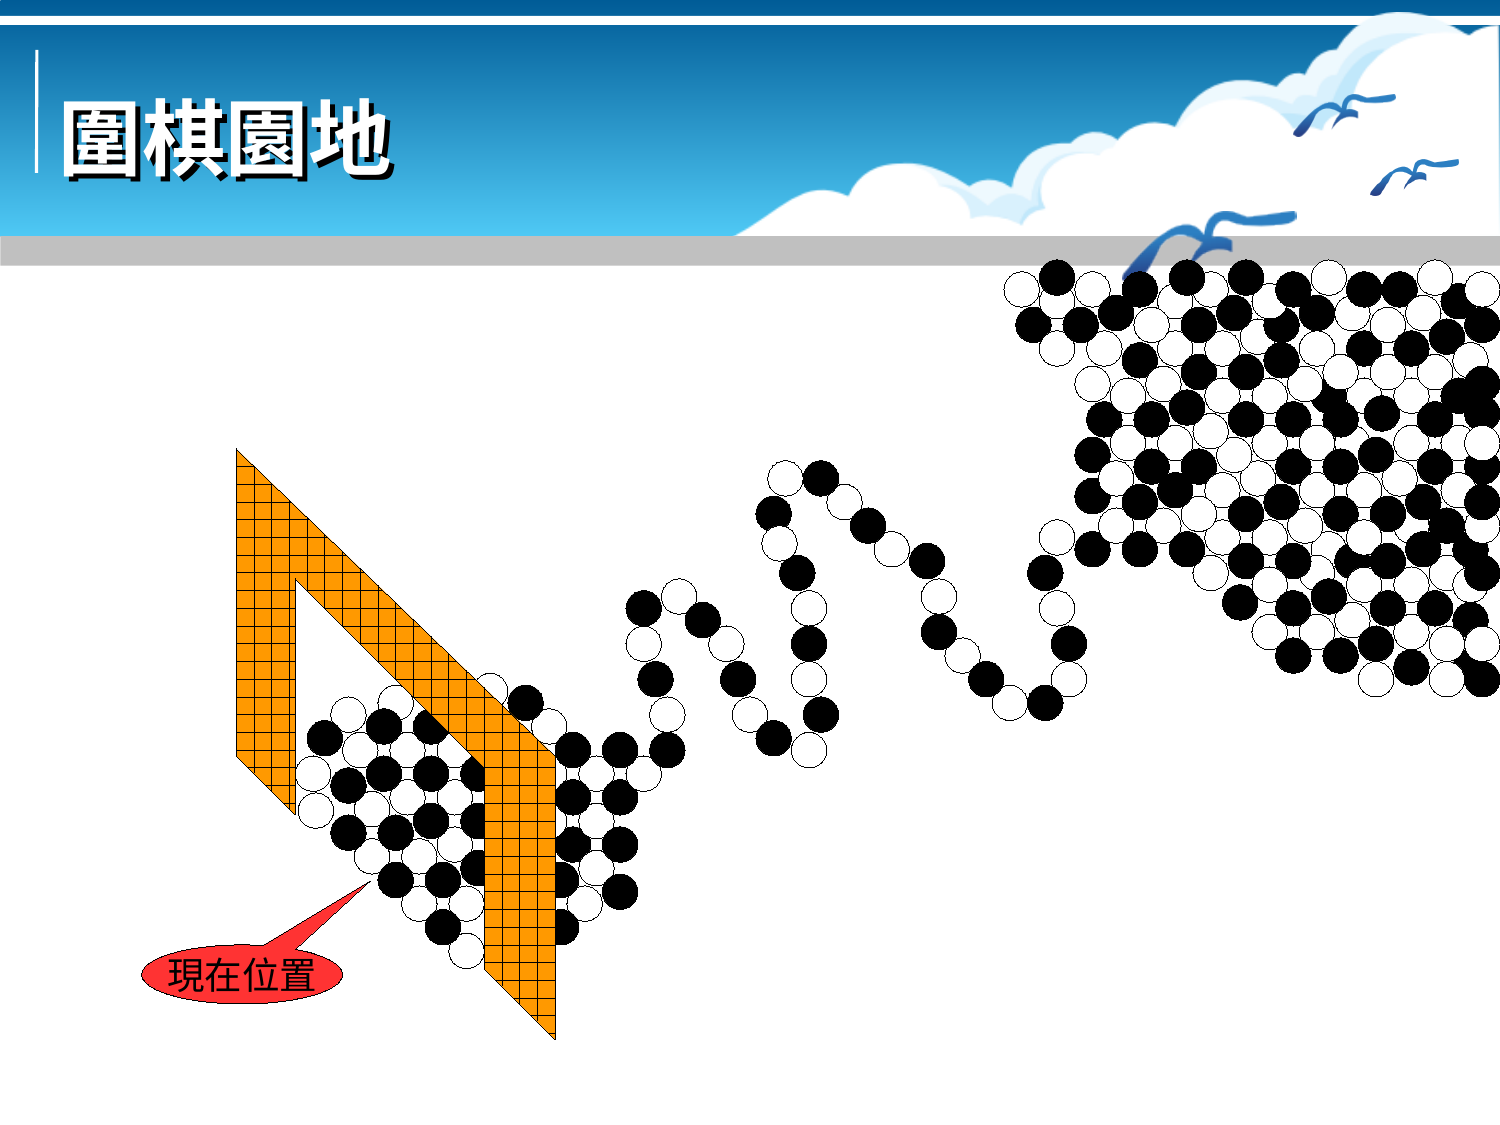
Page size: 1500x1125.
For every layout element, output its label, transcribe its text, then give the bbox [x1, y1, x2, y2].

text_box 現在位置 [141, 881, 371, 1004]
picture [730, 12, 1500, 284]
text_box [236, 259, 1500, 1040]
title 圍棋園地 [59, 86, 1465, 186]
